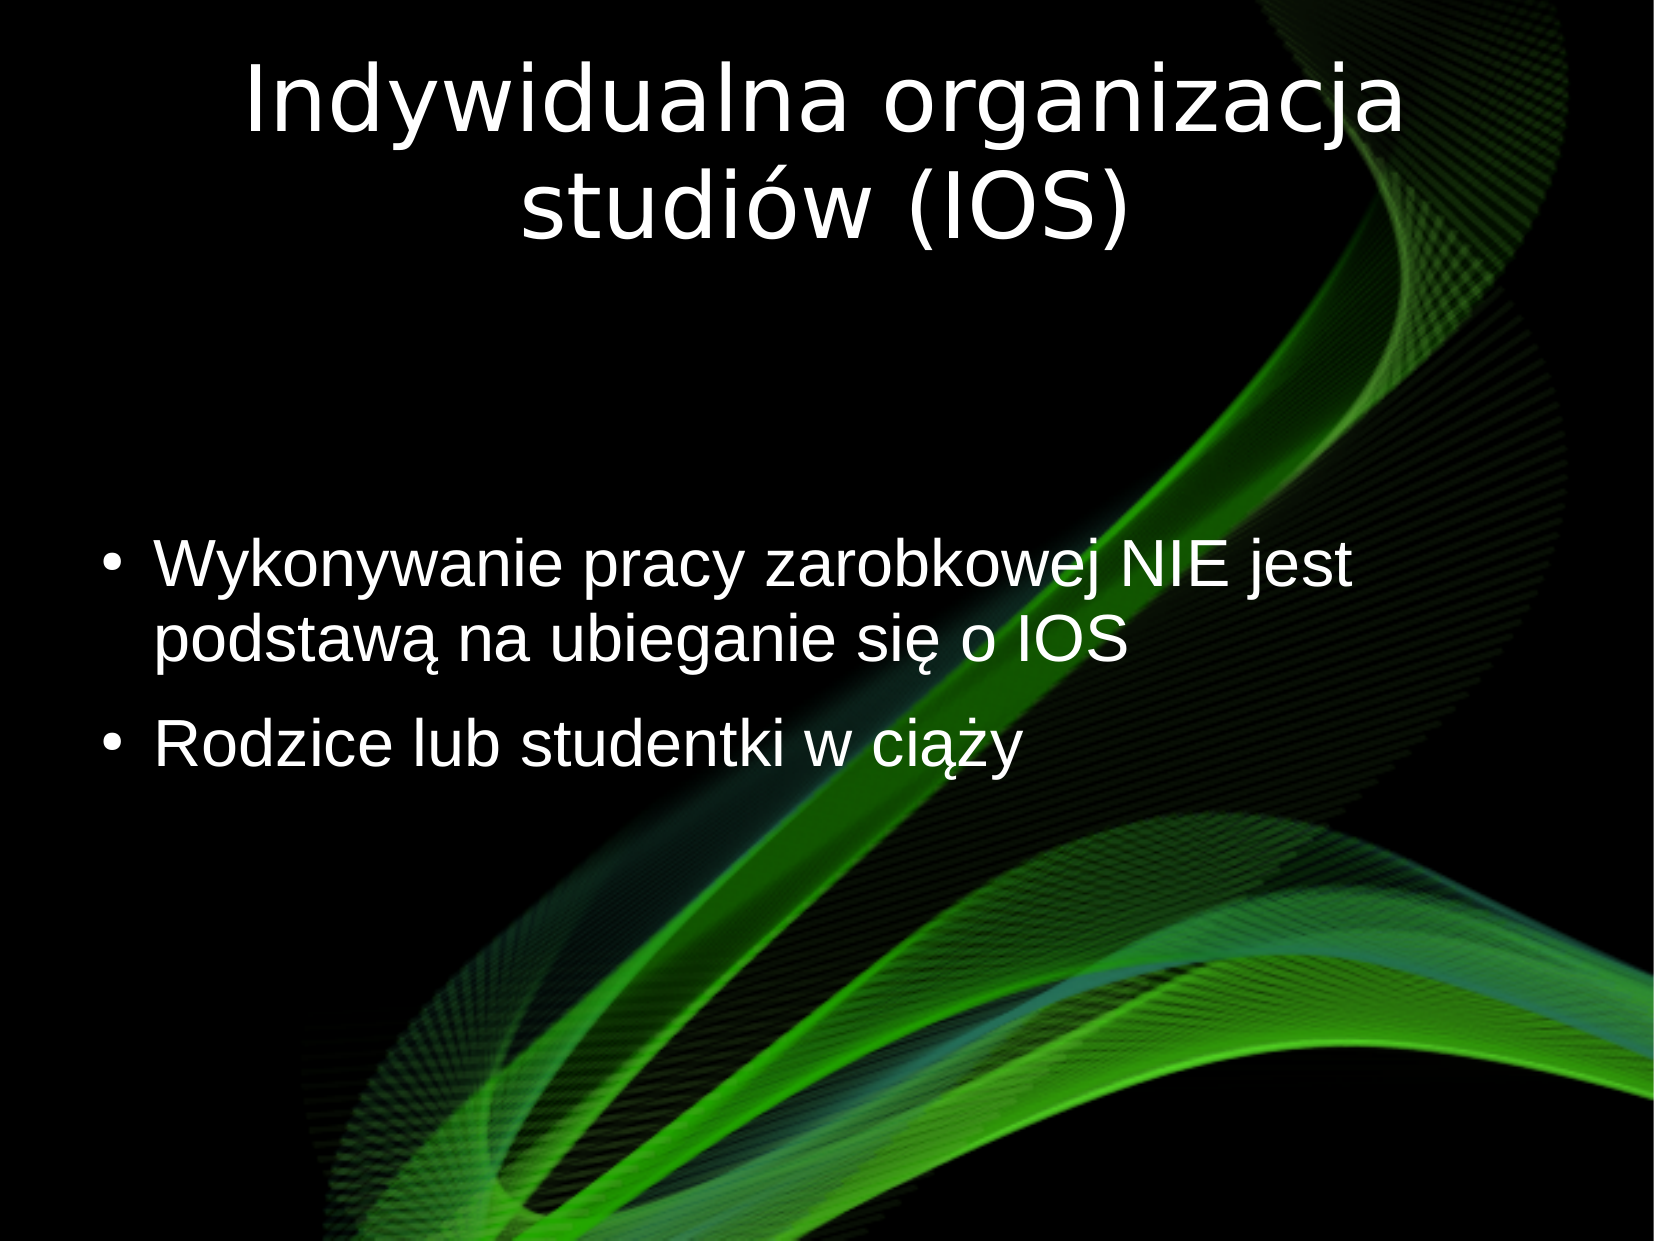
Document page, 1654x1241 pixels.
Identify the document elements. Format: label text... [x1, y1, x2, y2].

list Wykonywanie pracy zarobkowej NIE jest podstawą na ubieganie się o IOS Rodzice lub studentki w ciąży [82, 526, 1571, 799]
picture [0, 0, 1654, 1241]
title Indywidualna organizacja studiów (IOS) [82, 45, 1571, 261]
